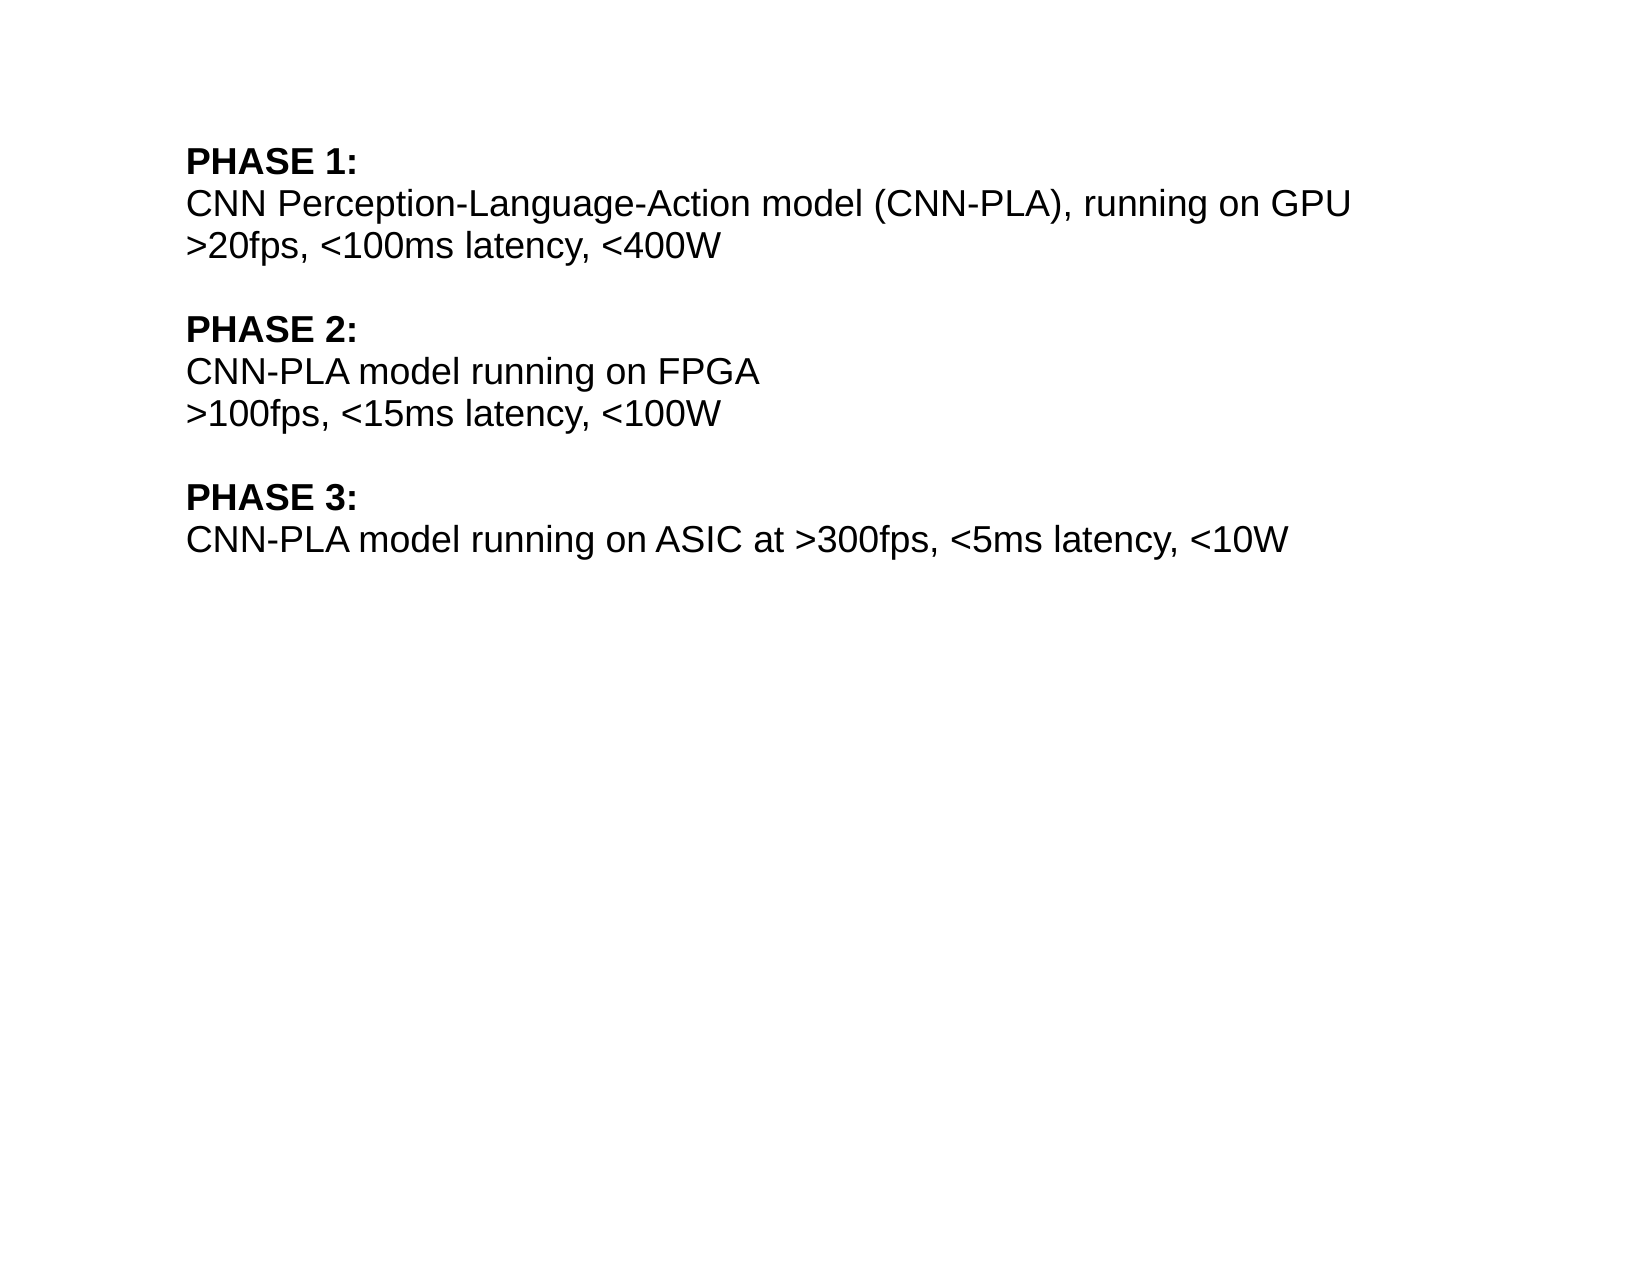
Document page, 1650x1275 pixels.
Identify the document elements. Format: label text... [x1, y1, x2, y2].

text_box PHASE 1: CNN Perception-Language-Action model (CNN-PLA), running on GPU >20fps, <100ms latency, <400W PHASE 2: CNN-PLA model running on FPGA >100fps, <15ms latency, <100W PHASE 3: CNN-PLA model running on ASIC at >300fps, <5ms latency, <10W [171, 133, 1484, 1109]
